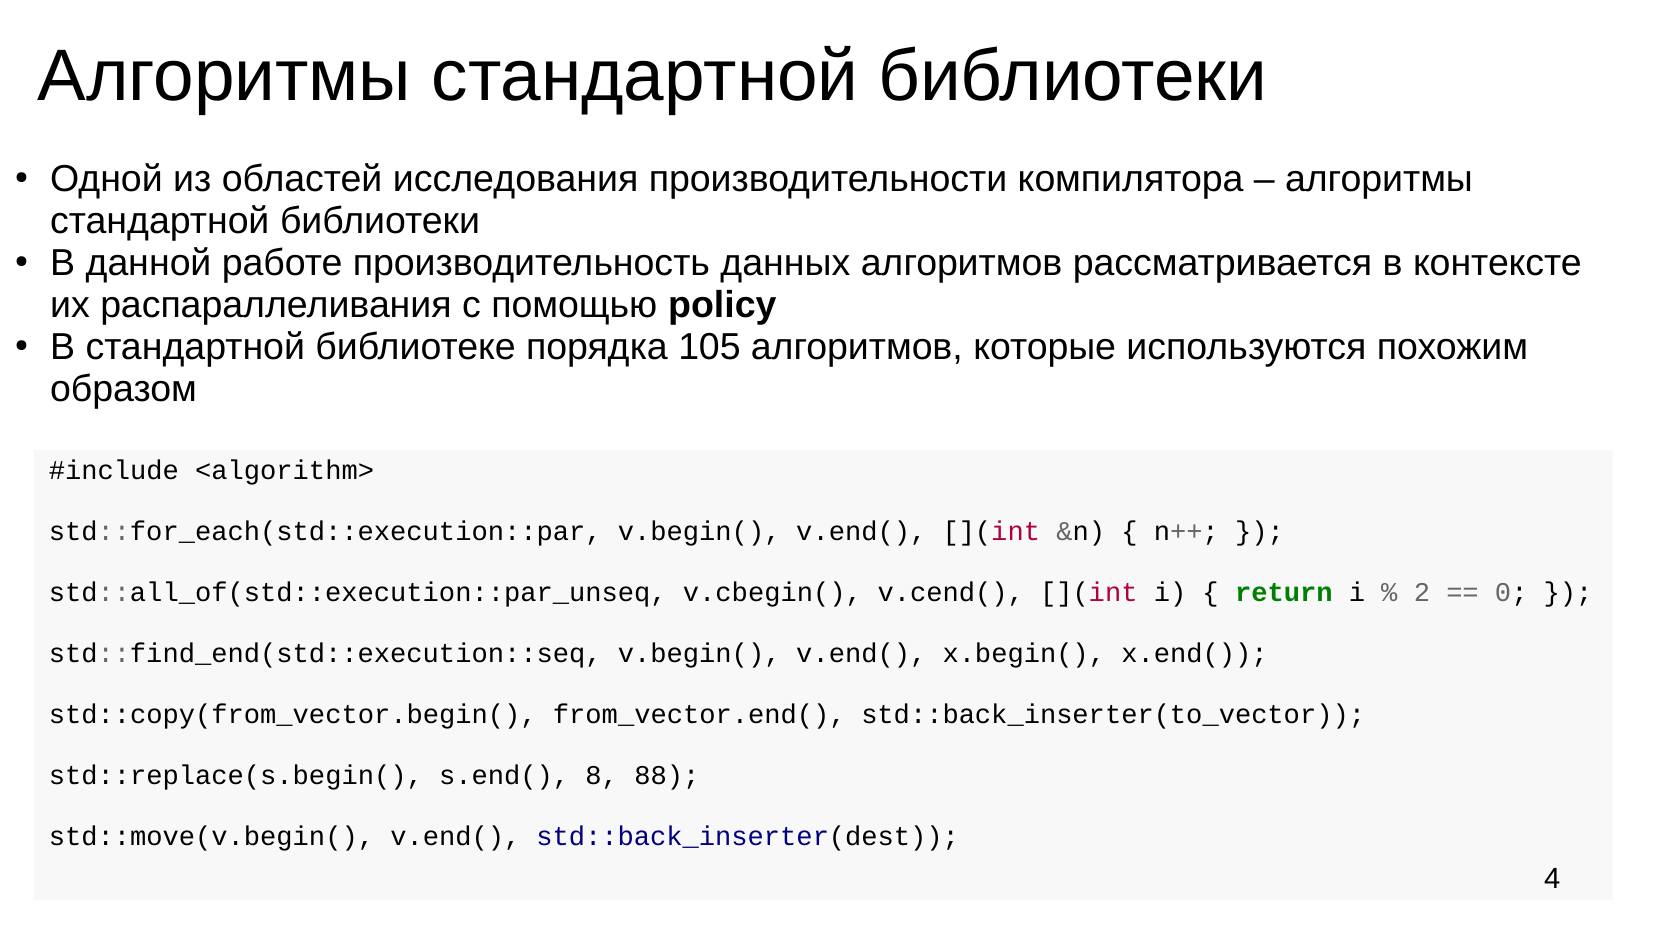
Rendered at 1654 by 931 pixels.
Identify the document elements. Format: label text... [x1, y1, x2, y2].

text_box #include <algorithm> std::for_each(std::execution::par, v.begin(), v.end(), [](int &n) { n++; }); std::all_of(std::execution::par_unseq, v.cbegin(), v.cend(), [](int i) { return i % 2 == 0; }); std::find_end(std::execution::seq, v.begin(), v.end(), x.begin(), x.end()); std::copy(from_vector.begin(), from_vector.end(), std::back_inserter(to_vector)); std::replace(s.begin(), s.end(), 8, 88); std::move(v.begin(), v.end(), std::back_inserter(dest)); [33, 450, 1613, 901]
text_box <number> [1529, 855, 1654, 931]
title Алгоритмы стандартной библиотеки [37, 23, 1613, 127]
text_box Одной из областей исследования производительности компилятора – алгоритмы стандартной библиотеки В данной работе производительность данных алгоритмов рассматривается в контексте их распараллеливания с помощью policy В стандартной библиотеке порядка 105 алгоритмов, которые используются похожим образом [0, 150, 1617, 455]
